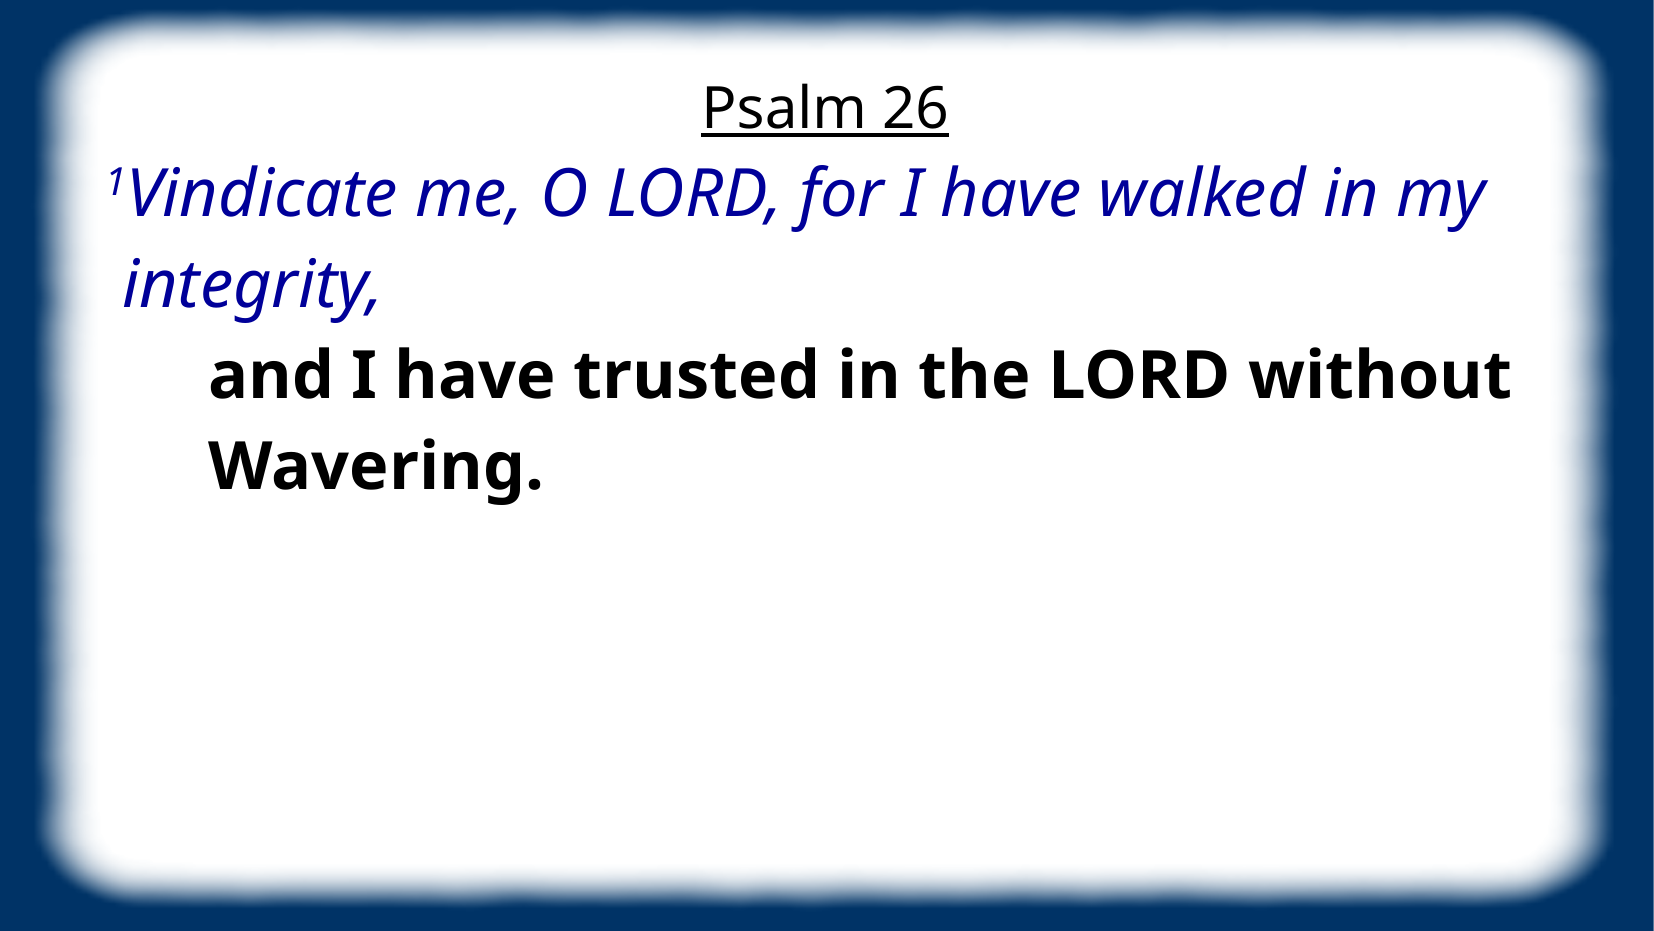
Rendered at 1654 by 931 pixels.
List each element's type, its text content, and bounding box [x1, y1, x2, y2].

text_box Psalm 26 1Vindicate me, O LORD, for I have walked in my integrity, and I have trusted in the LORD without Wavering. [90, 58, 1561, 507]
picture [0, 0, 1654, 931]
